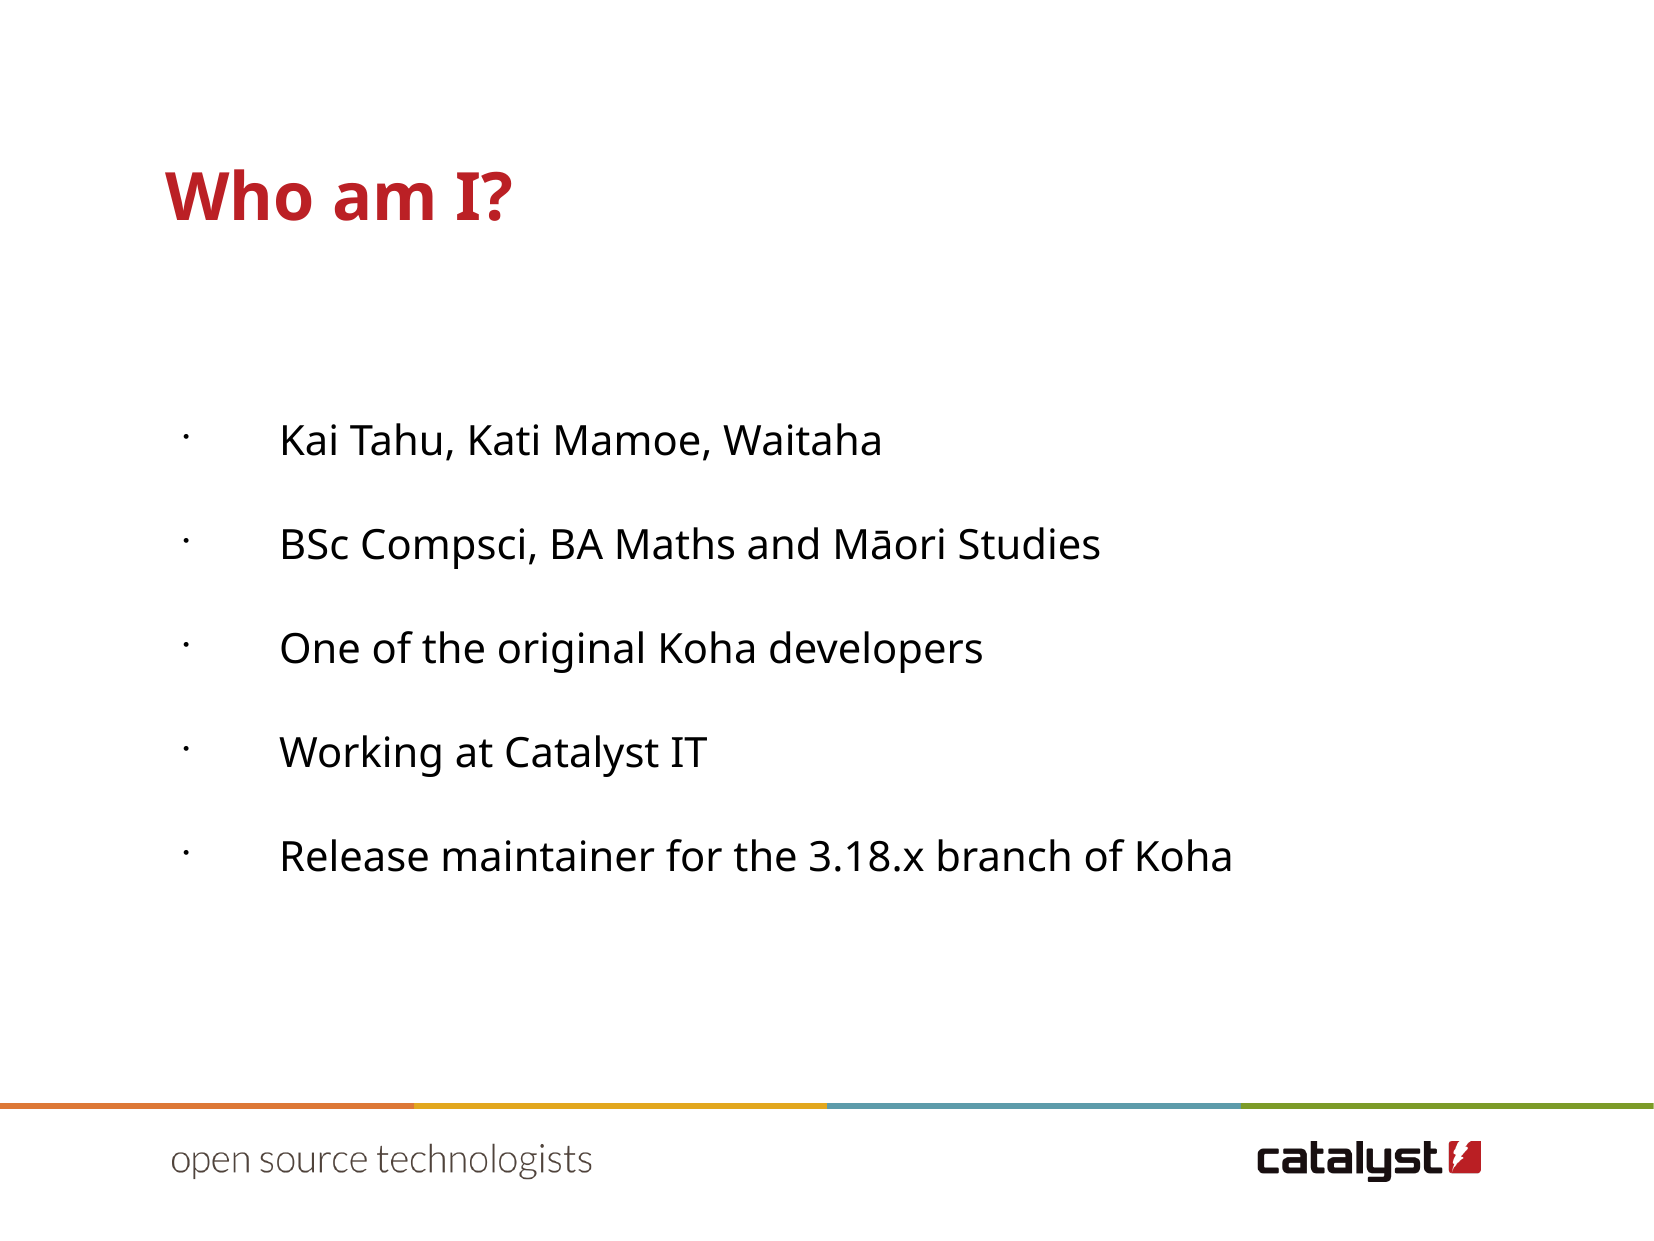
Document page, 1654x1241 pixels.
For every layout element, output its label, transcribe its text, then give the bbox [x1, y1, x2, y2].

picture [0, 1103, 1654, 1182]
list Kai Tahu, Kati Mamoe, Waitaha BSc Compsci, BA Maths and Māori Studies One of the original Koha developers Working at Catalyst IT Release maintainer for the 3.18.x branch of Koha [165, 307, 1489, 1027]
title Who am I? [165, 90, 1489, 298]
